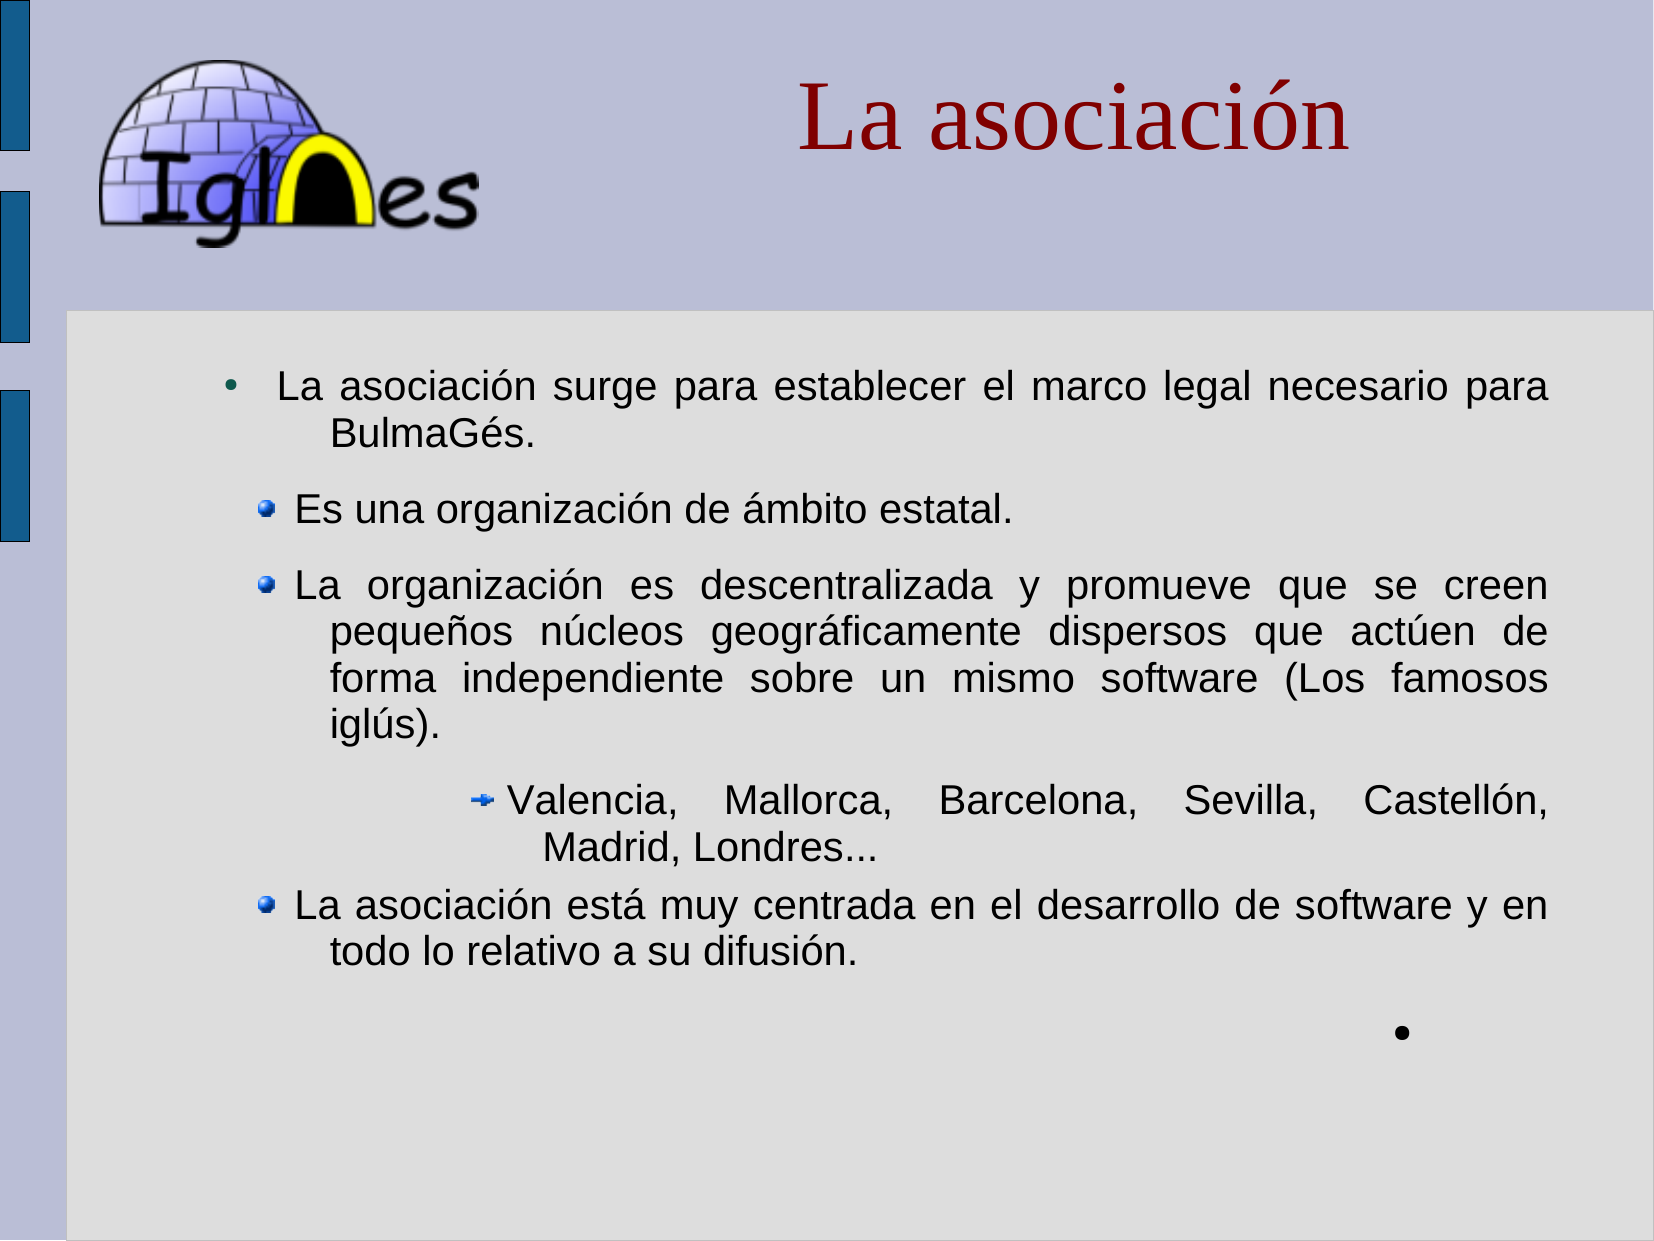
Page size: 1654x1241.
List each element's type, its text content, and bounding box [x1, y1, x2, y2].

list La asociación surge para establecer el marco legal necesario para BulmaGés. Es una organización de ámbito estatal. La organización es descentralizada y promueve que se creen pequeños núcleos geográficamente dispersos que actúen de forma independiente sobre un mismo software (Los famosos iglús). Valencia, Mallorca, Barcelona, Sevilla, Castellón, Madrid, Londres... La asociación está muy centrada en el desarrollo de software y en todo lo relativo a su difusión. [188, 362, 1550, 1065]
text_box La asociación [556, 60, 1593, 182]
picture [99, 60, 479, 248]
